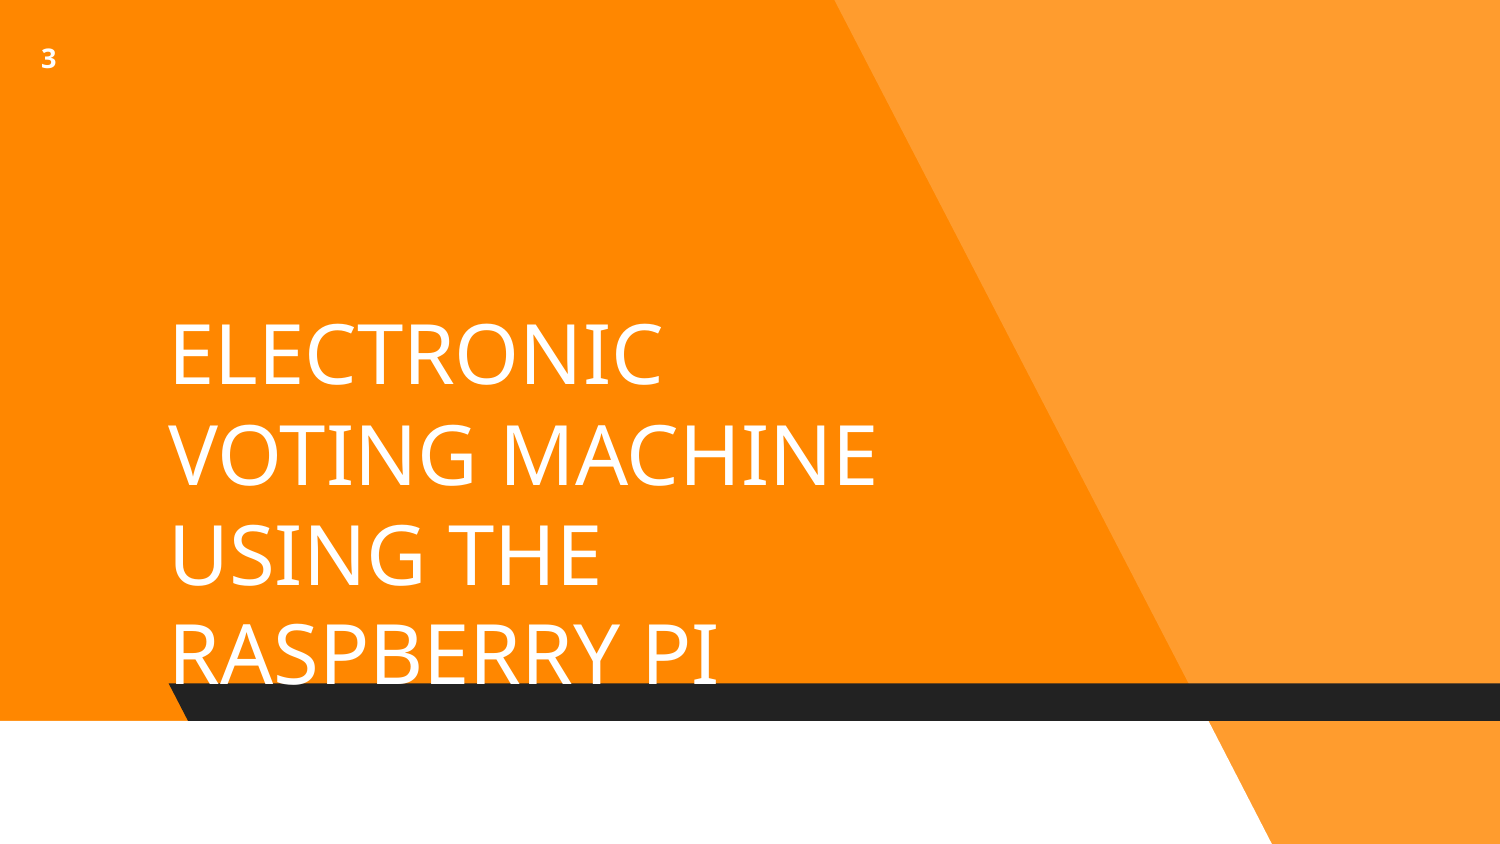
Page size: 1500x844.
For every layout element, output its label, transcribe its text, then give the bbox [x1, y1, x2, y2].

title ELECTRONIC VOTING MACHINE USING THE RASPBERRY PI [153, 0, 1010, 717]
slide_number <number> [0, 0, 98, 121]
